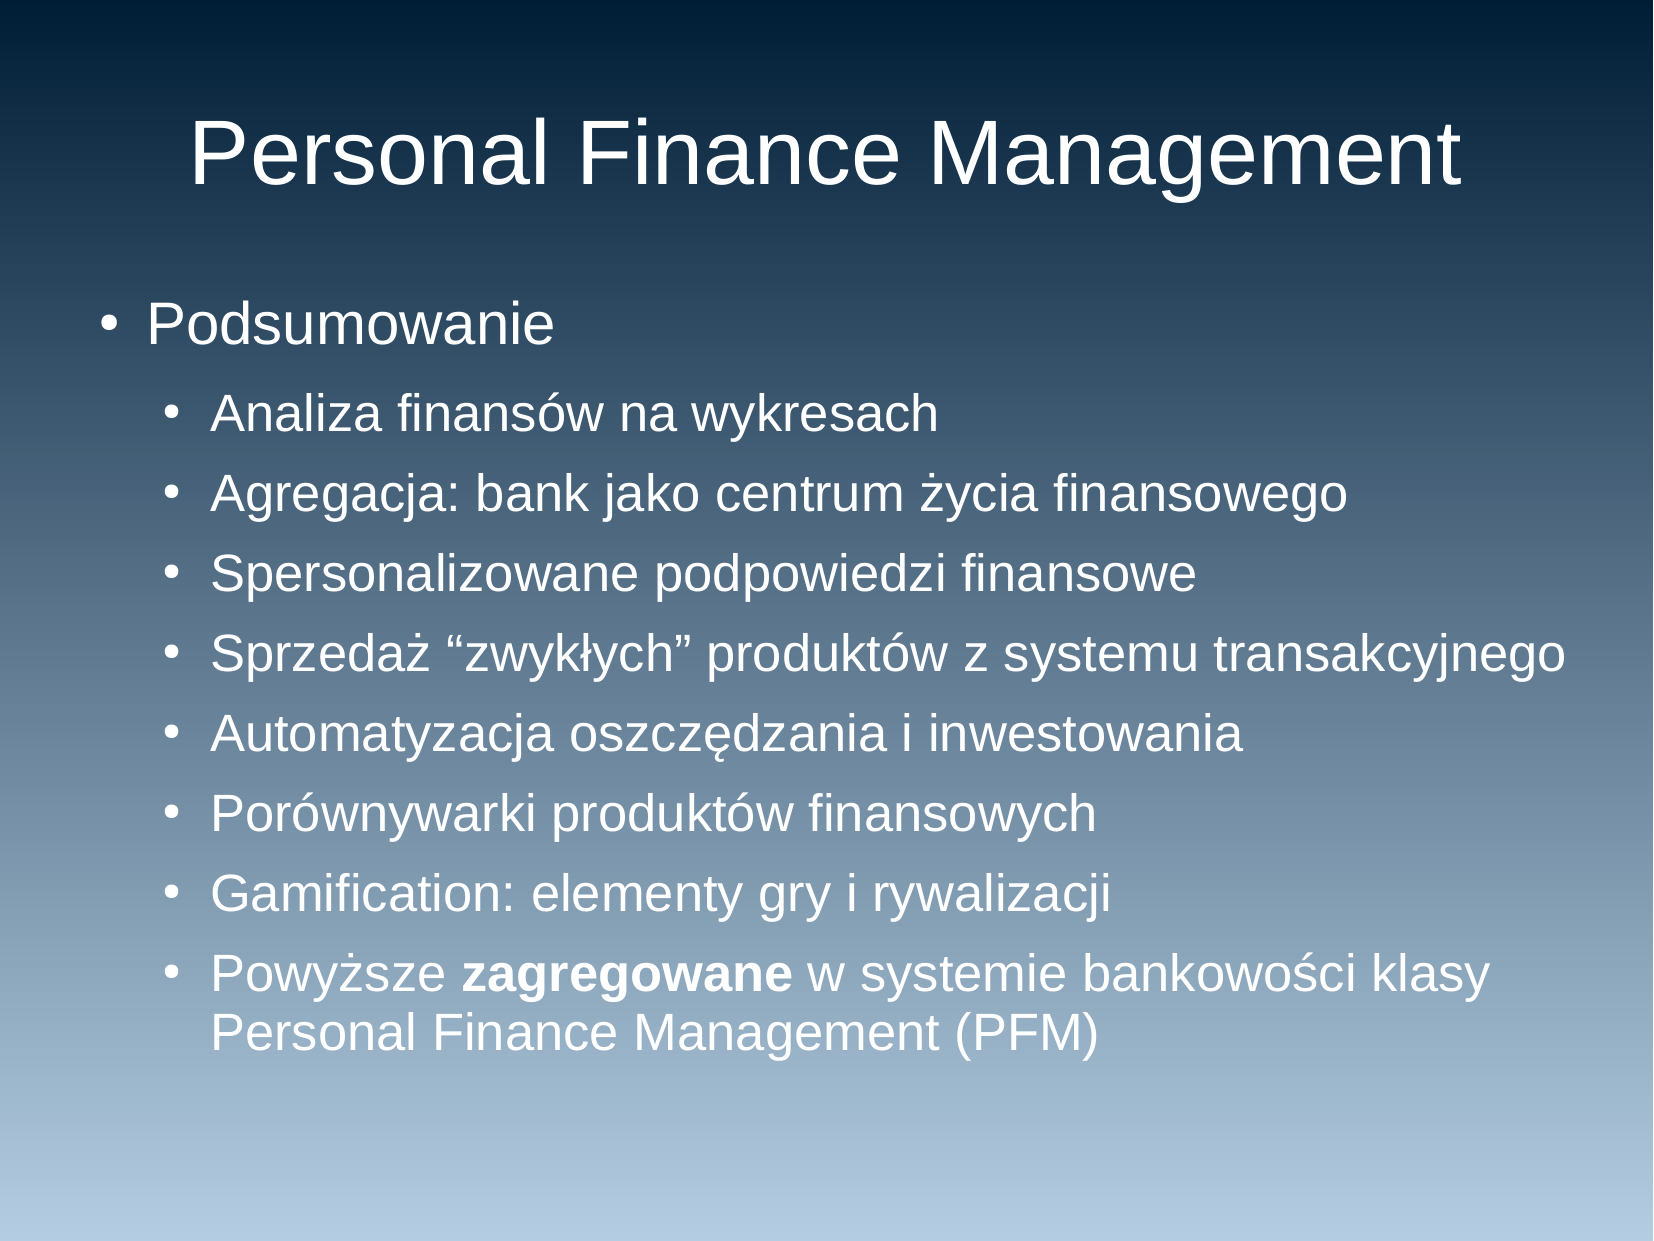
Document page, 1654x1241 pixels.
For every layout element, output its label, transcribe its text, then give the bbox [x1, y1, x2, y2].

list Podsumowanie Analiza finansów na wykresach Agregacja: bank jako centrum życia finansowego Spersonalizowane podpowiedzi finansowe Sprzedaż “zwykłych” produktów z systemu transakcyjnego Automatyzacja oszczędzania i inwestowania Porównywarki produktów finansowych Gamification: elementy gry i rywalizacji Powyższe zagregowane w systemie bankowości klasy Personal Finance Management (PFM) [82, 290, 1571, 1109]
title Personal Finance Management [82, 49, 1571, 257]
